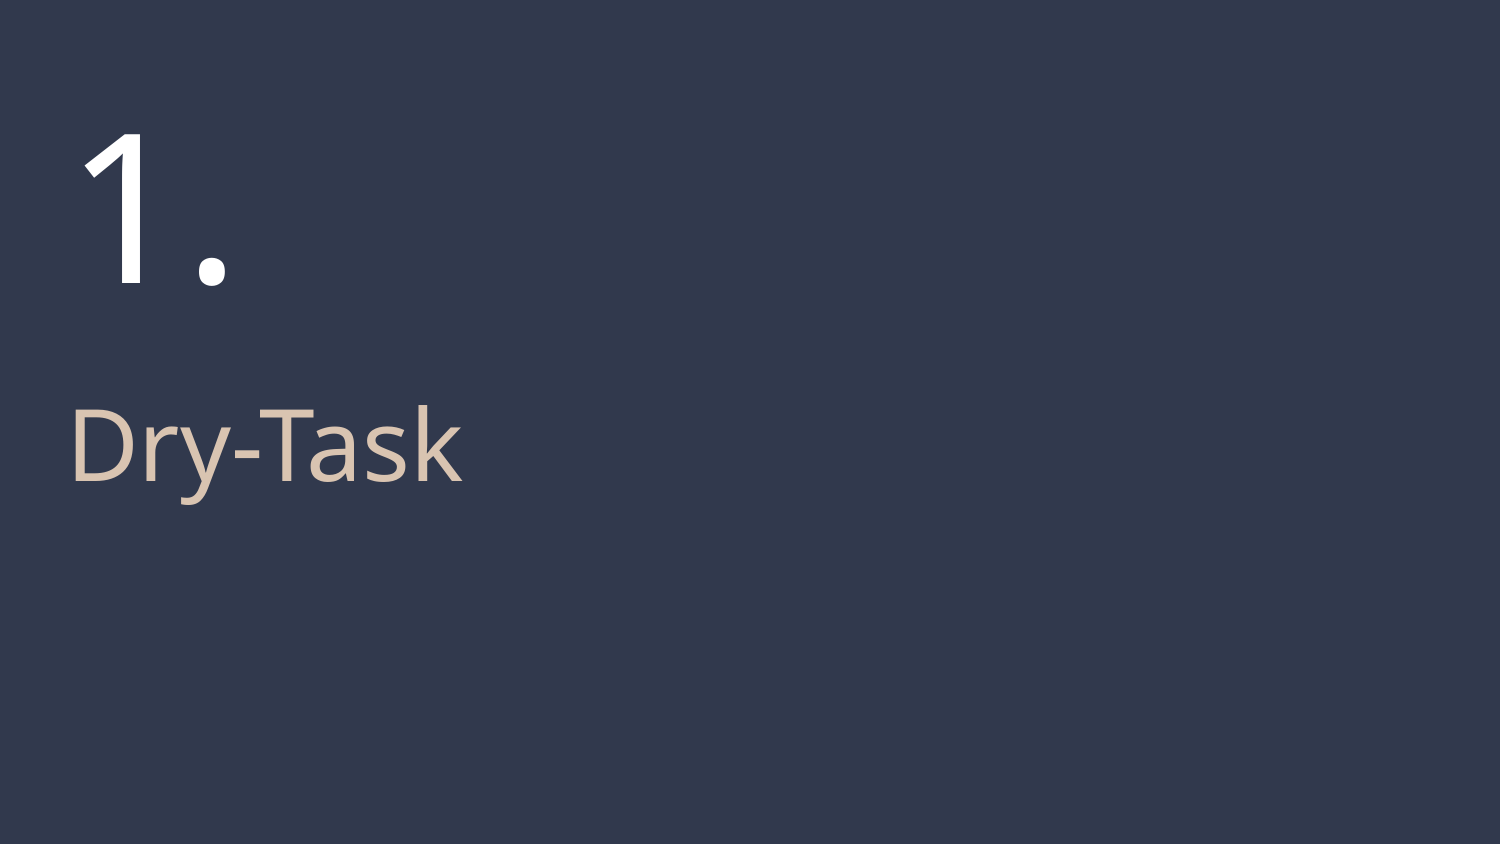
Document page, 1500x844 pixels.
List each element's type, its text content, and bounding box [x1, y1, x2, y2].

title 1. [51, 136, 927, 341]
list Dry-Task [51, 348, 927, 503]
